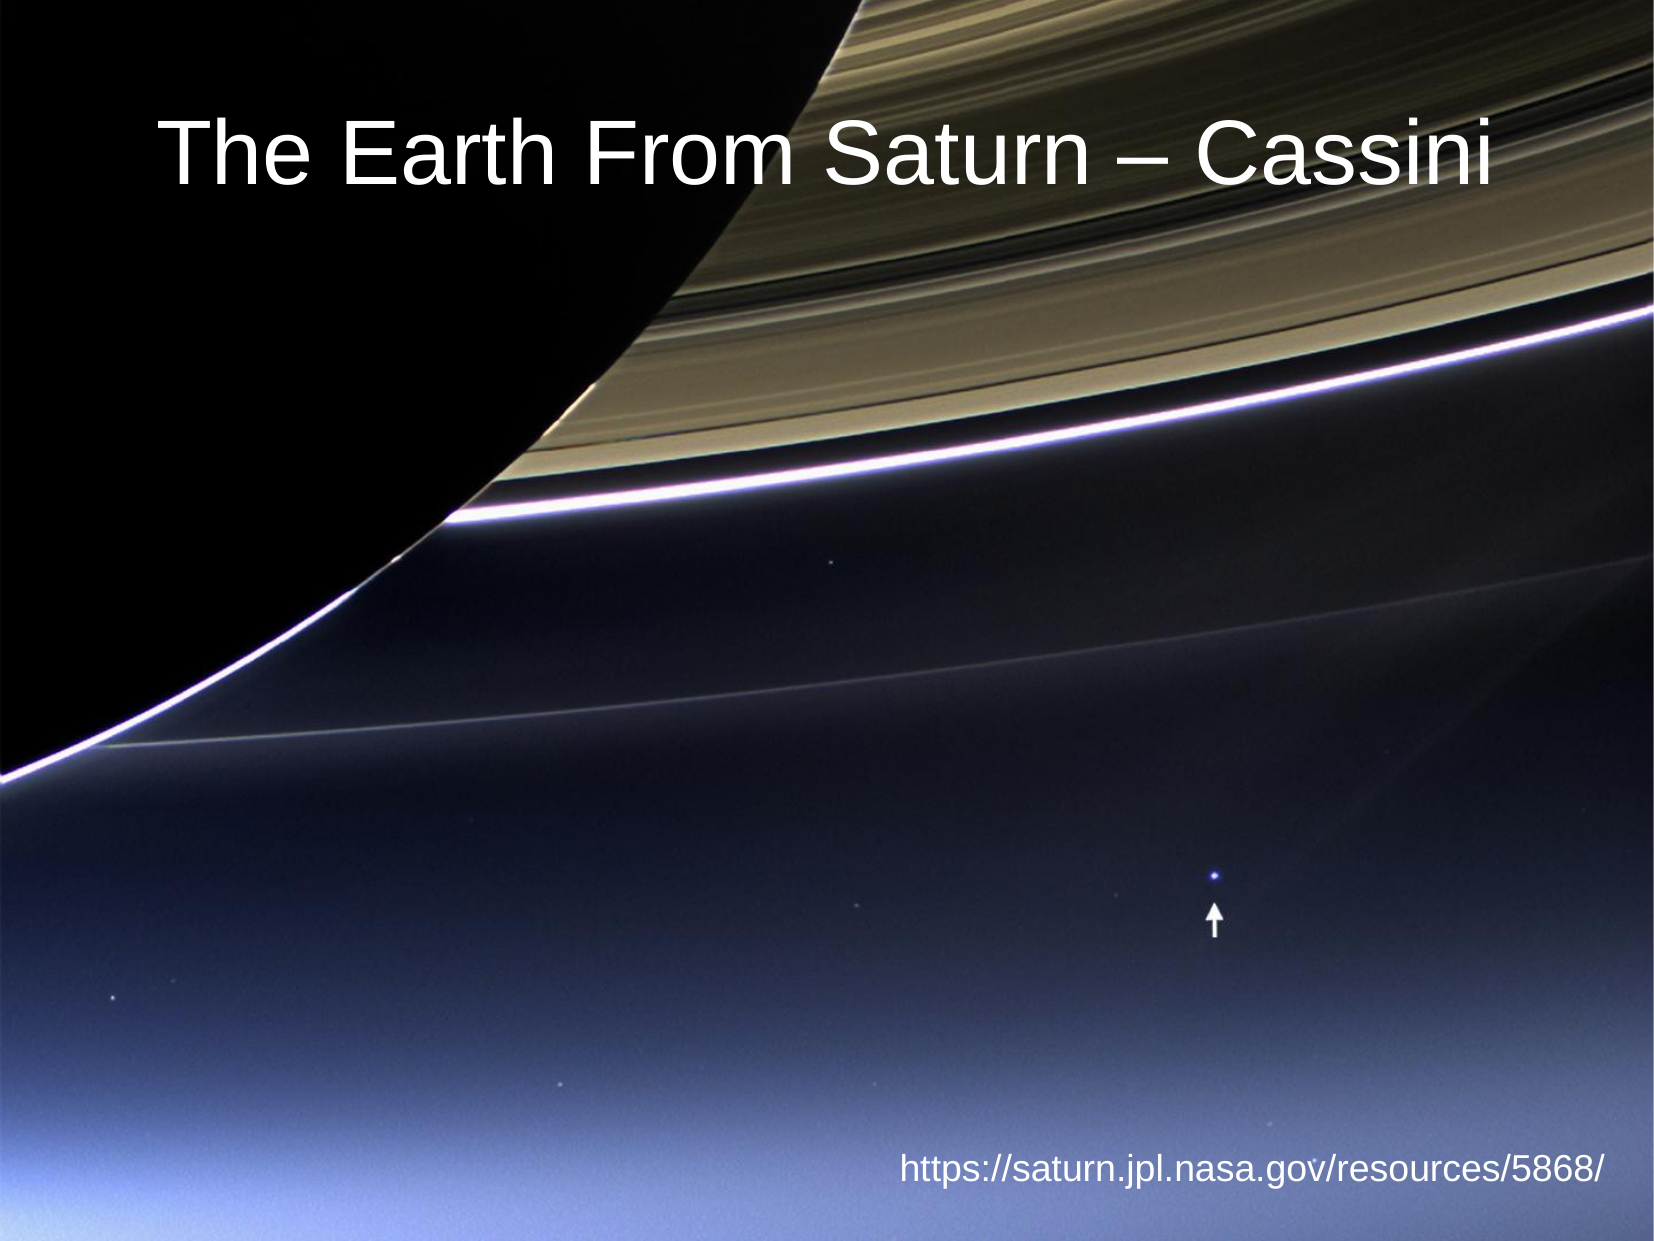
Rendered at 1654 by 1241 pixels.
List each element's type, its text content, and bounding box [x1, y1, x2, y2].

text_box https://saturn.jpl.nasa.gov/resources/5868/ [884, 1140, 1621, 1197]
title The Earth From Saturn – Cassini [82, 49, 1571, 257]
picture [0, 0, 1654, 1241]
